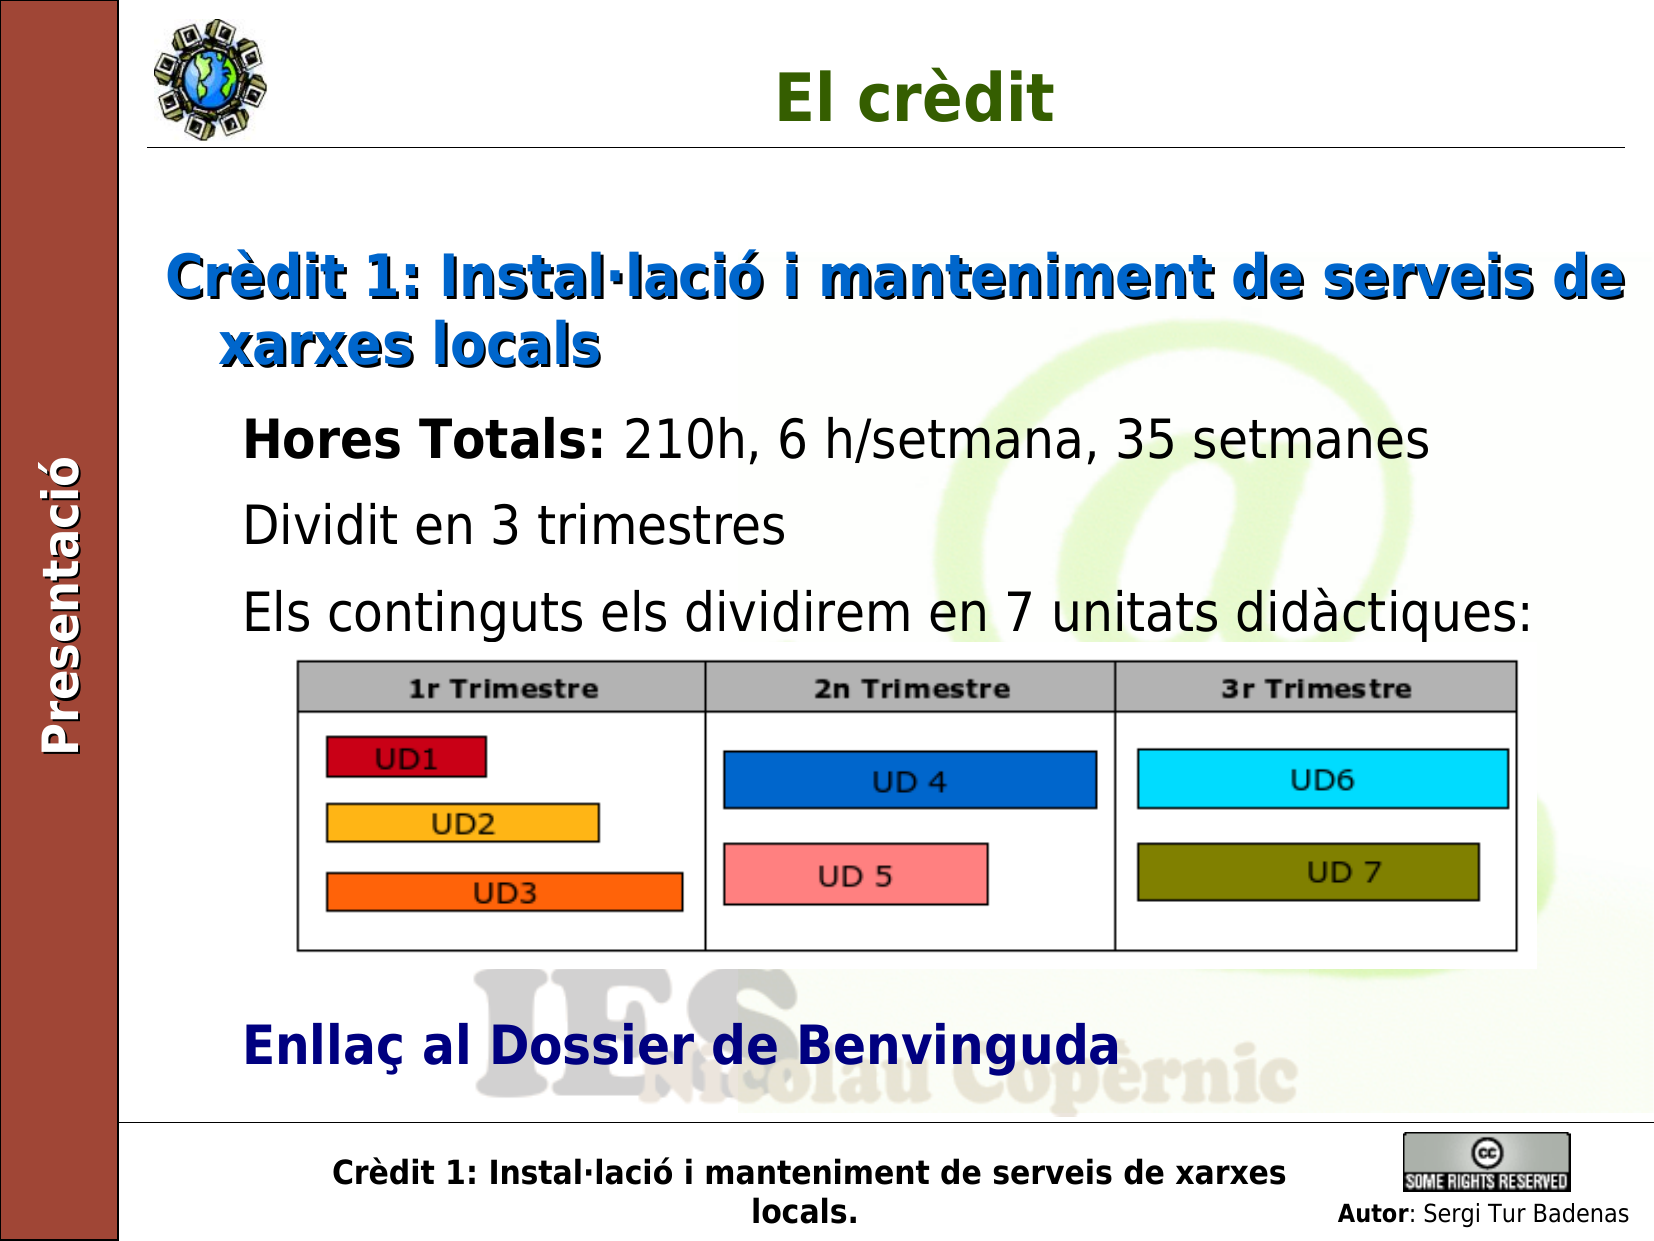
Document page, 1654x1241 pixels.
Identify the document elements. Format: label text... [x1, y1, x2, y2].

picture [1403, 1132, 1571, 1192]
picture [154, 19, 268, 142]
title El crèdit [171, 49, 1654, 148]
picture [466, 252, 1654, 1117]
picture [289, 642, 1537, 969]
list Crèdit 1: Instal·lació i manteniment de serveis de xarxes locals Hores Totals: 210h, 6 h/setmana, 35 setmanes Dividit en 3 trimestres Els continguts els dividirem en 7 unitats didàctiques: Enllaç al Dossier de Benvinguda [147, 242, 1636, 1078]
